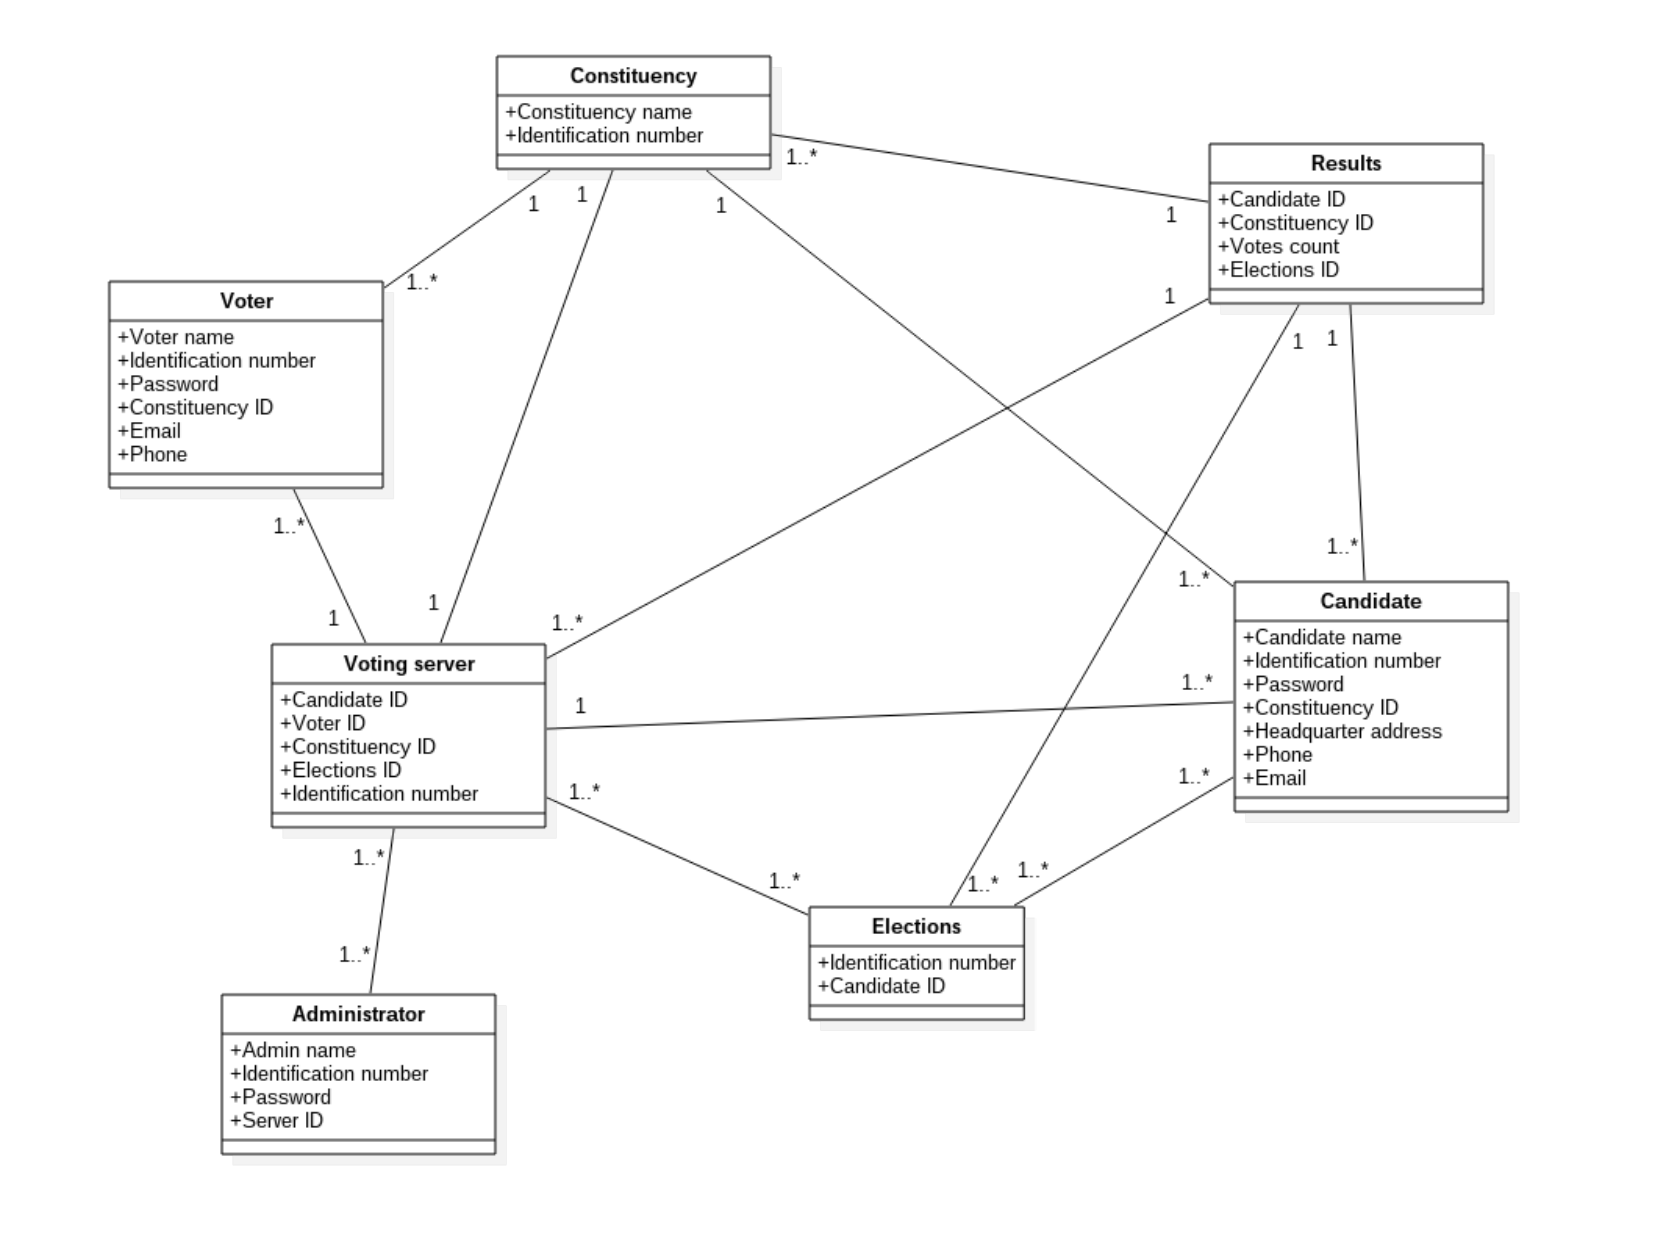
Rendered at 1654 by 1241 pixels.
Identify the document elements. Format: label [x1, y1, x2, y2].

picture [94, 41, 1571, 1217]
